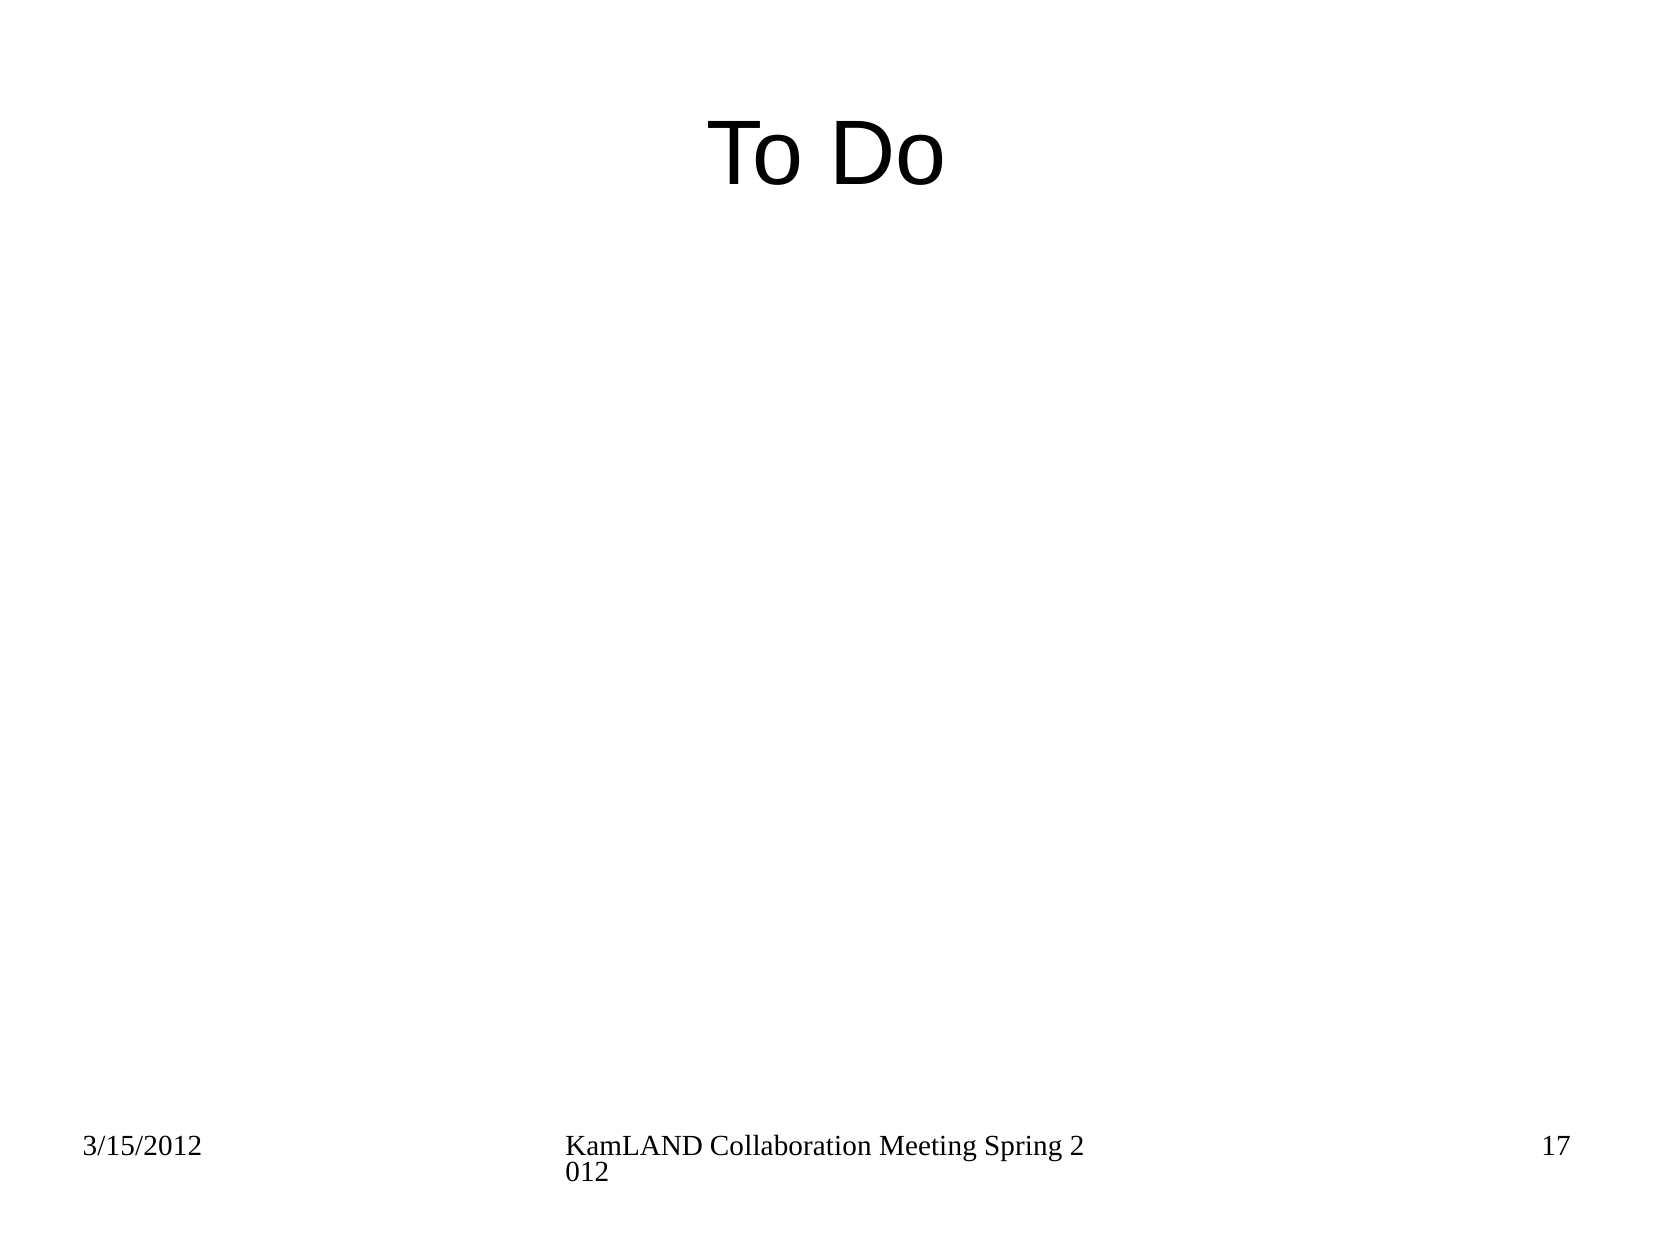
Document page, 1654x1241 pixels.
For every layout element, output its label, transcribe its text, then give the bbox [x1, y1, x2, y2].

title To Do [82, 56, 1571, 250]
